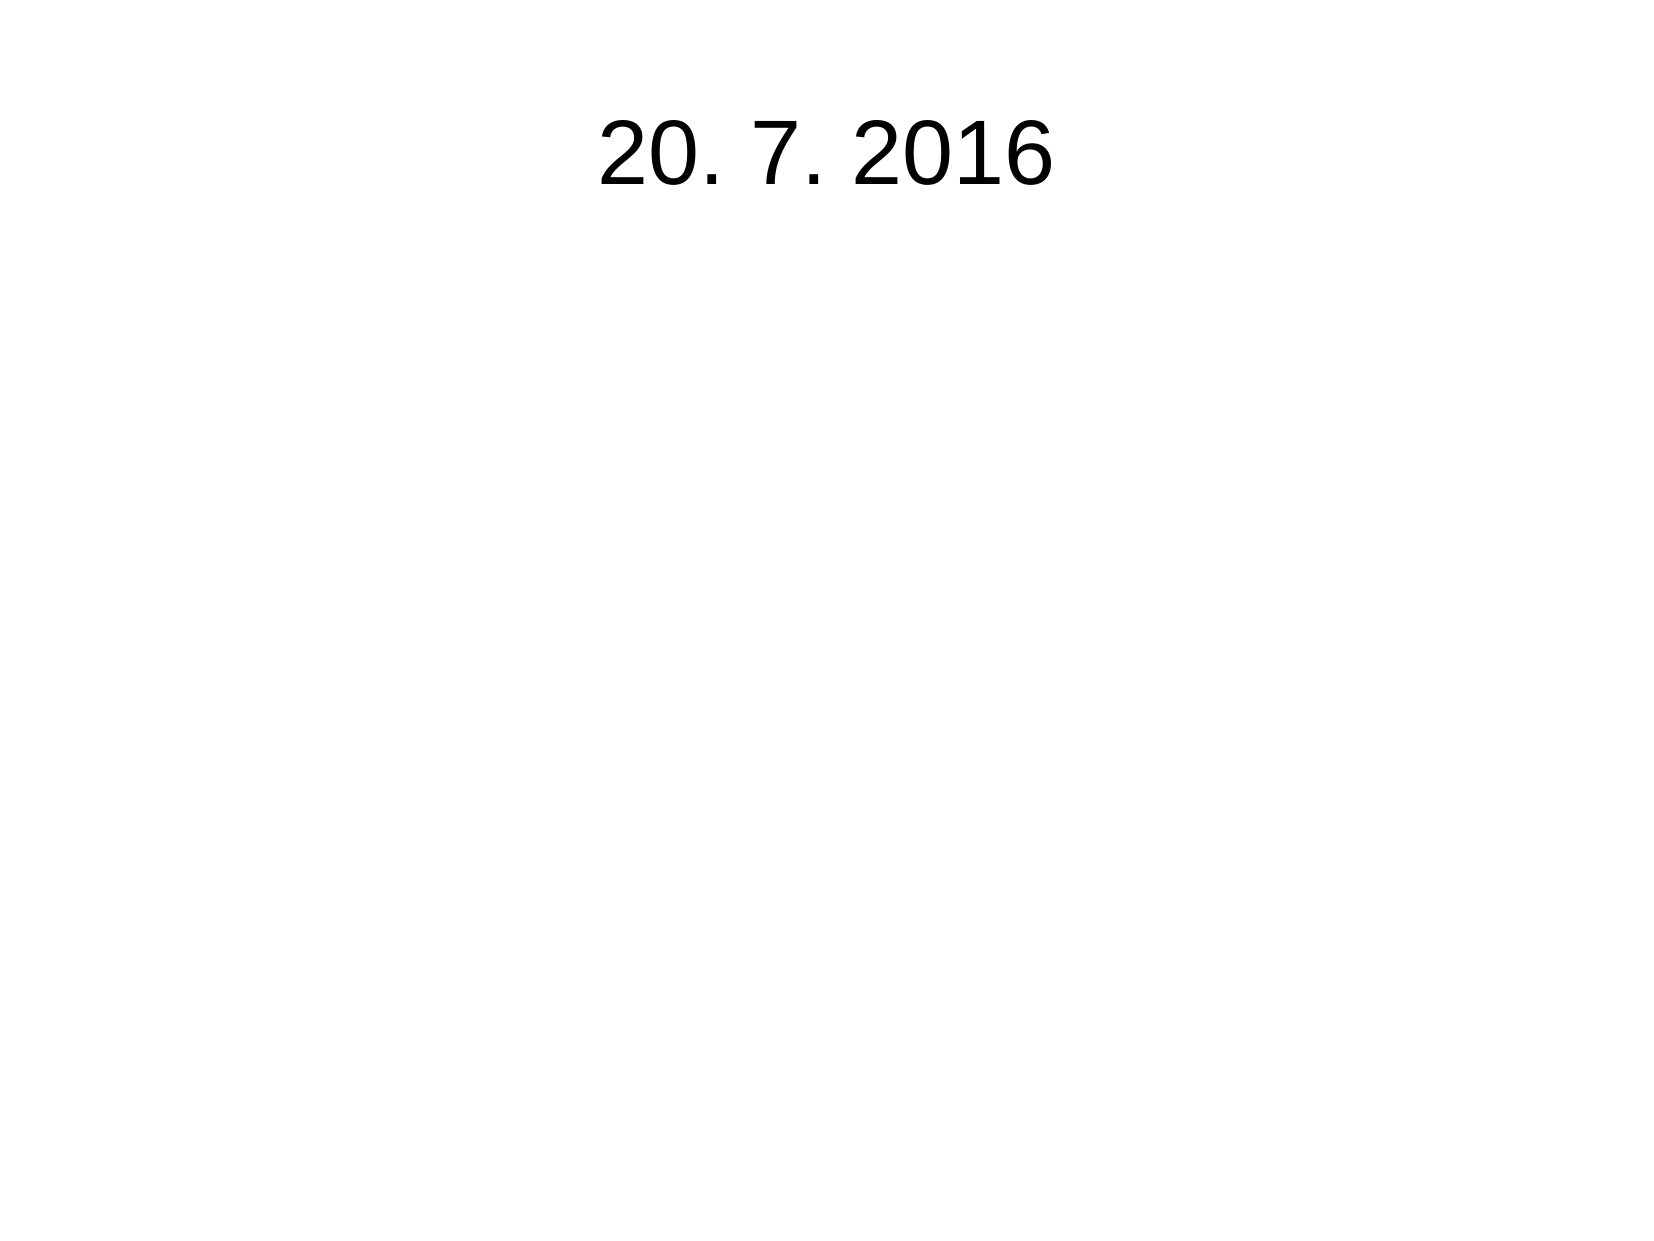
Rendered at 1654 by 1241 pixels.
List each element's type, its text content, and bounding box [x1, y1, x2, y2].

title 20. 7. 2016 [82, 49, 1571, 257]
